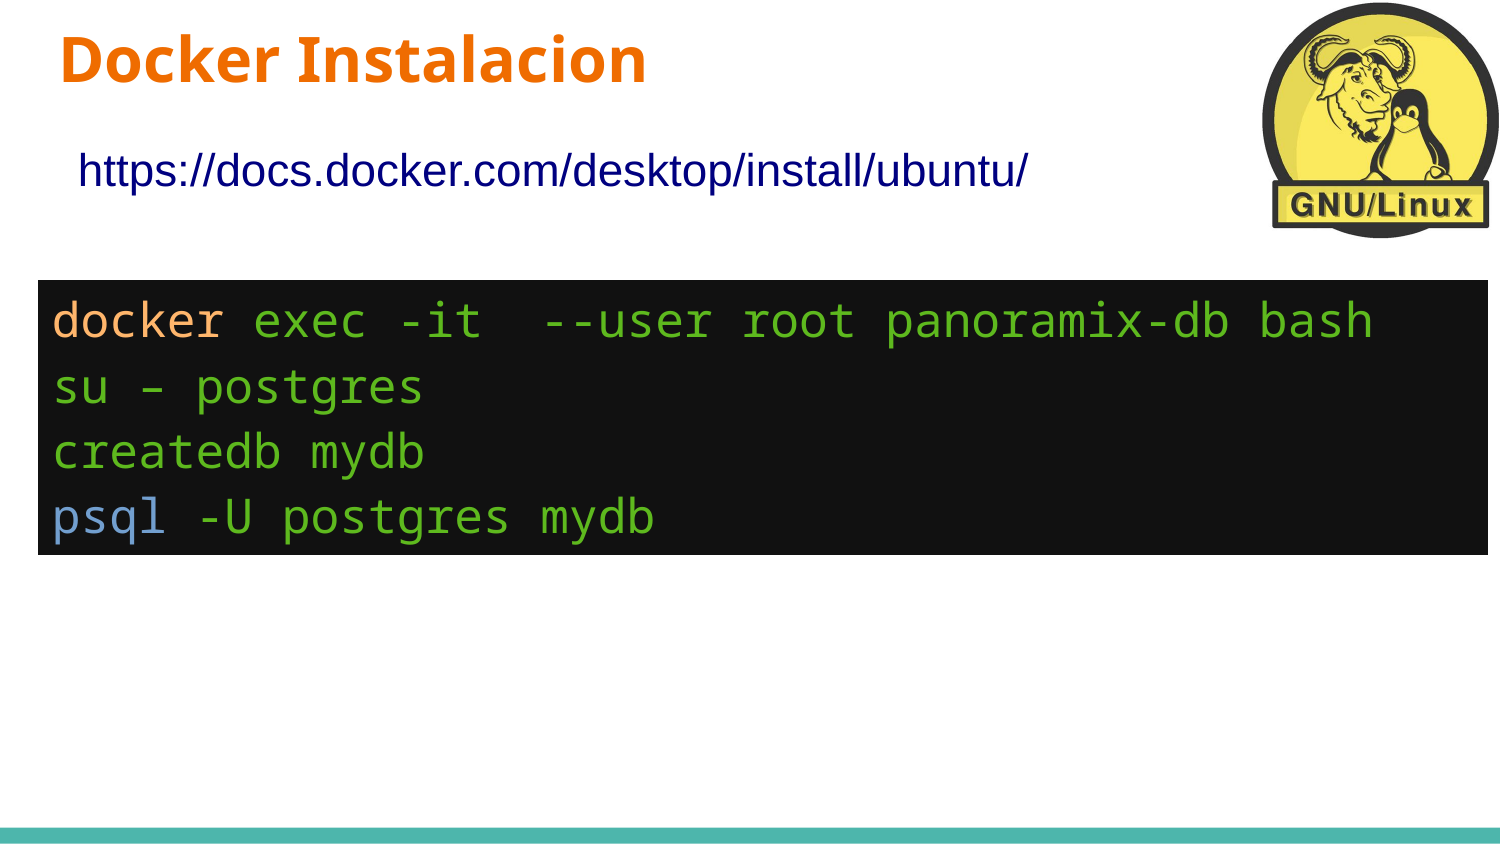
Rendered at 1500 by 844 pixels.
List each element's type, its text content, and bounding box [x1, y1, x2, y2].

title Docker Instalacion [43, 0, 1260, 116]
text_box https://docs.docker.com/desktop/install/ubuntu/ [63, 137, 1216, 214]
picture [1260, 0, 1500, 240]
table_header docker exec -it --user root panoramix-db bash su – postgres createdb mydb psql -U postgres mydb [38, 280, 1488, 555]
